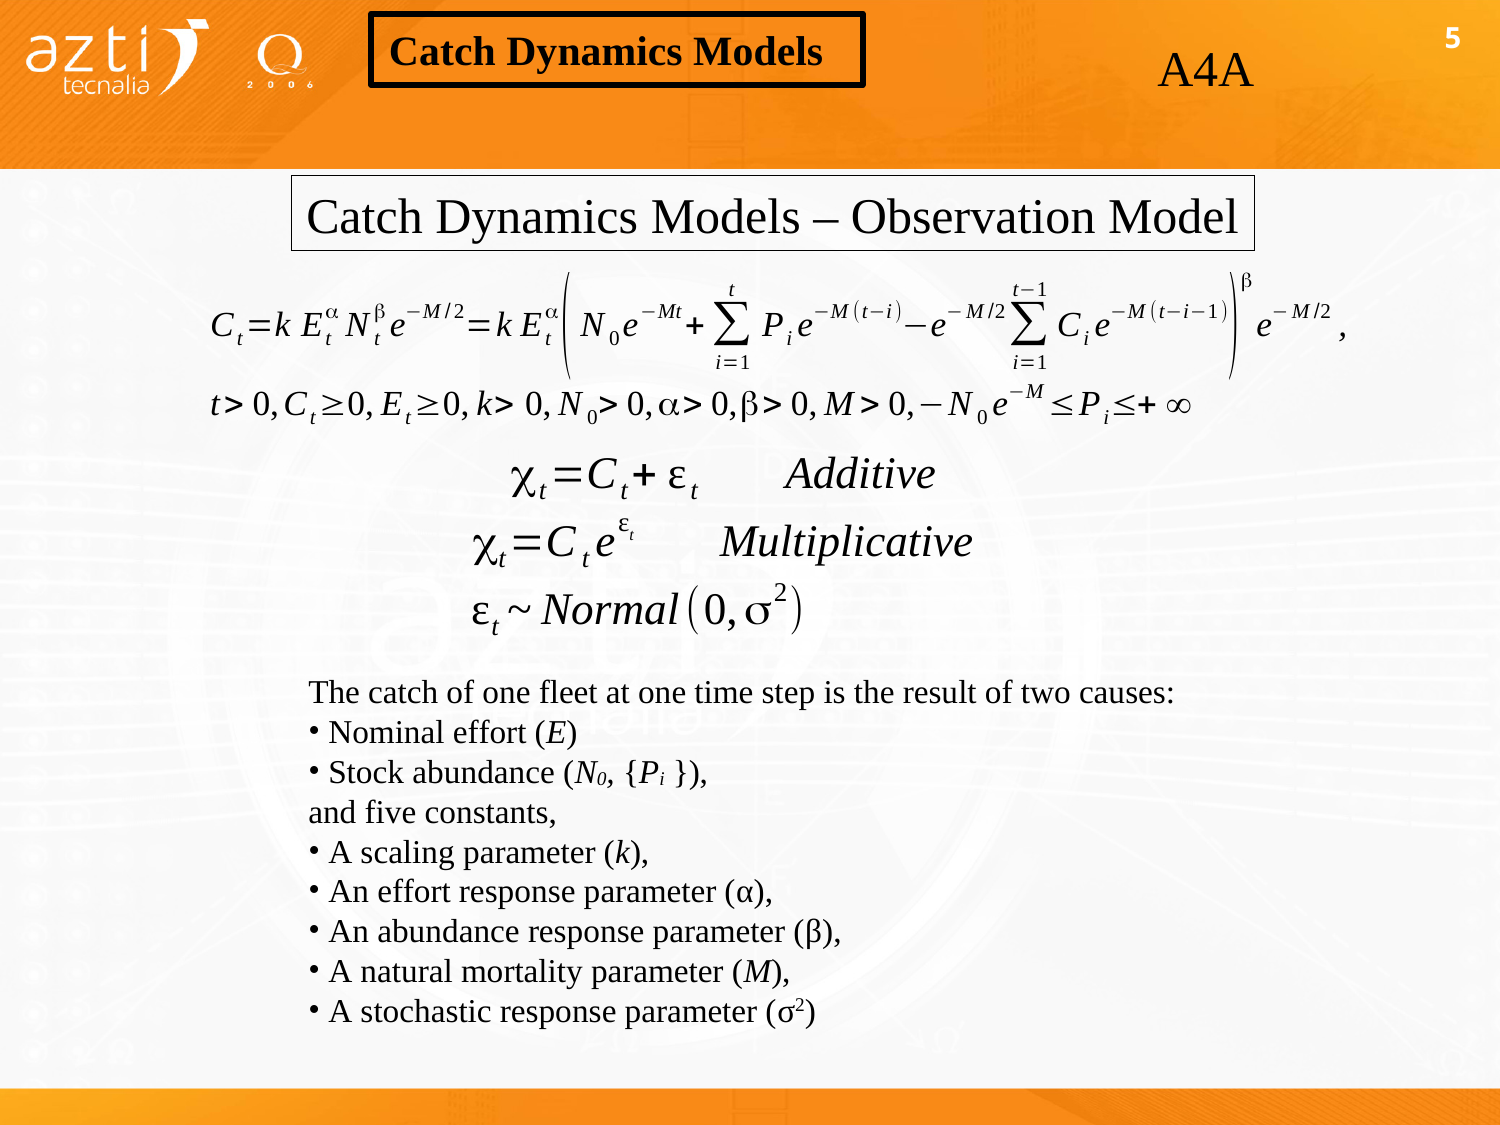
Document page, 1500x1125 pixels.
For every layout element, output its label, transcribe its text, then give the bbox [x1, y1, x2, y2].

text_box Catch Dynamics Models [371, 13, 863, 85]
text_box Catch Dynamics Models – Observation Model [291, 175, 1254, 251]
text_box A4A [1142, 28, 1270, 104]
picture [0, 0, 1500, 1125]
text_box The catch of one fleet at one time step is the result of two causes: Nominal effort (E) Stock abundance (N0, {Pi }), and five constants, A scaling parameter (k), An effort response parameter (α), An abundance response parameter (β), A natural mortality parameter (M), A stochastic response parameter (σ2) [293, 662, 1201, 1048]
chart [201, 272, 1355, 431]
chart [459, 447, 985, 642]
